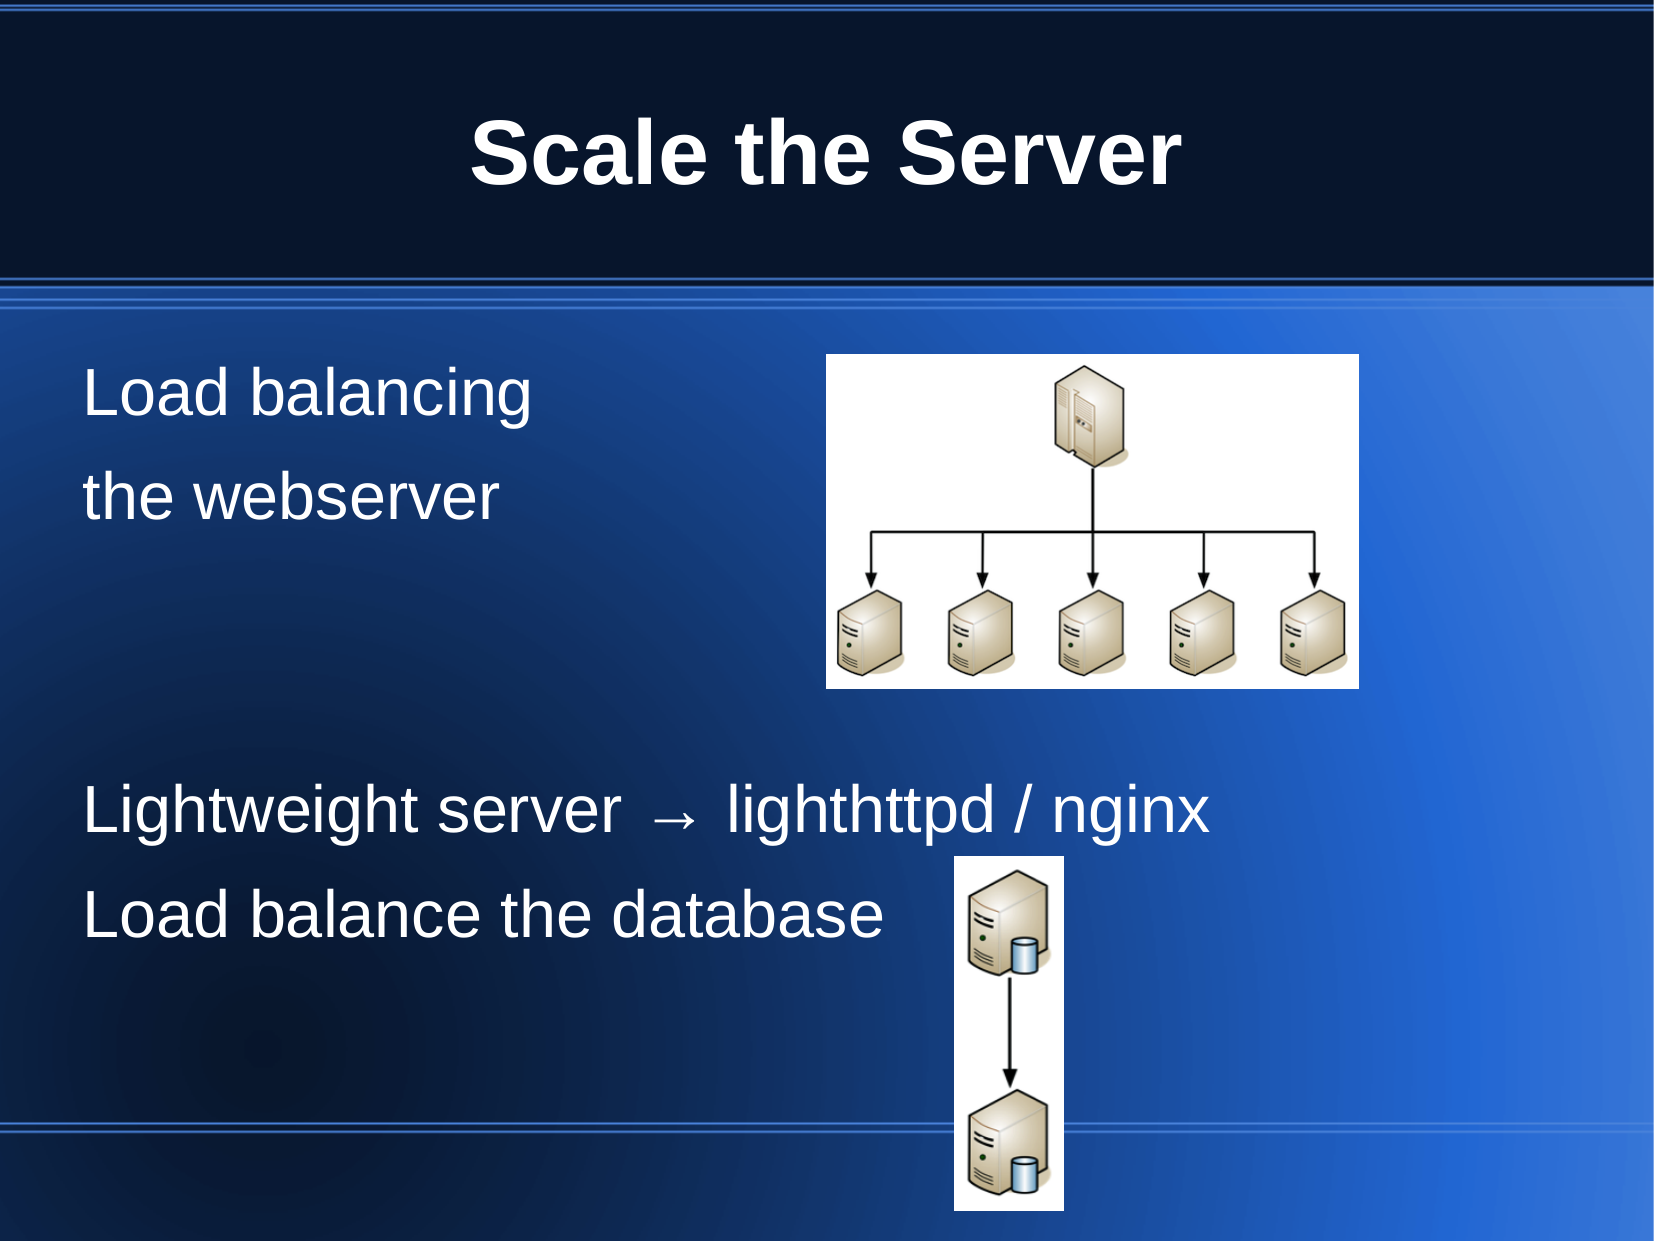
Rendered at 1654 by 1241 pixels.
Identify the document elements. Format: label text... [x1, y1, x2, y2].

picture [954, 856, 1064, 1211]
title Scale the Server [82, 49, 1571, 257]
picture [0, 0, 1654, 1241]
list Load balancing the webserver Lightweight server → lighthttpd / nginx Load balance the database [82, 355, 1565, 1241]
